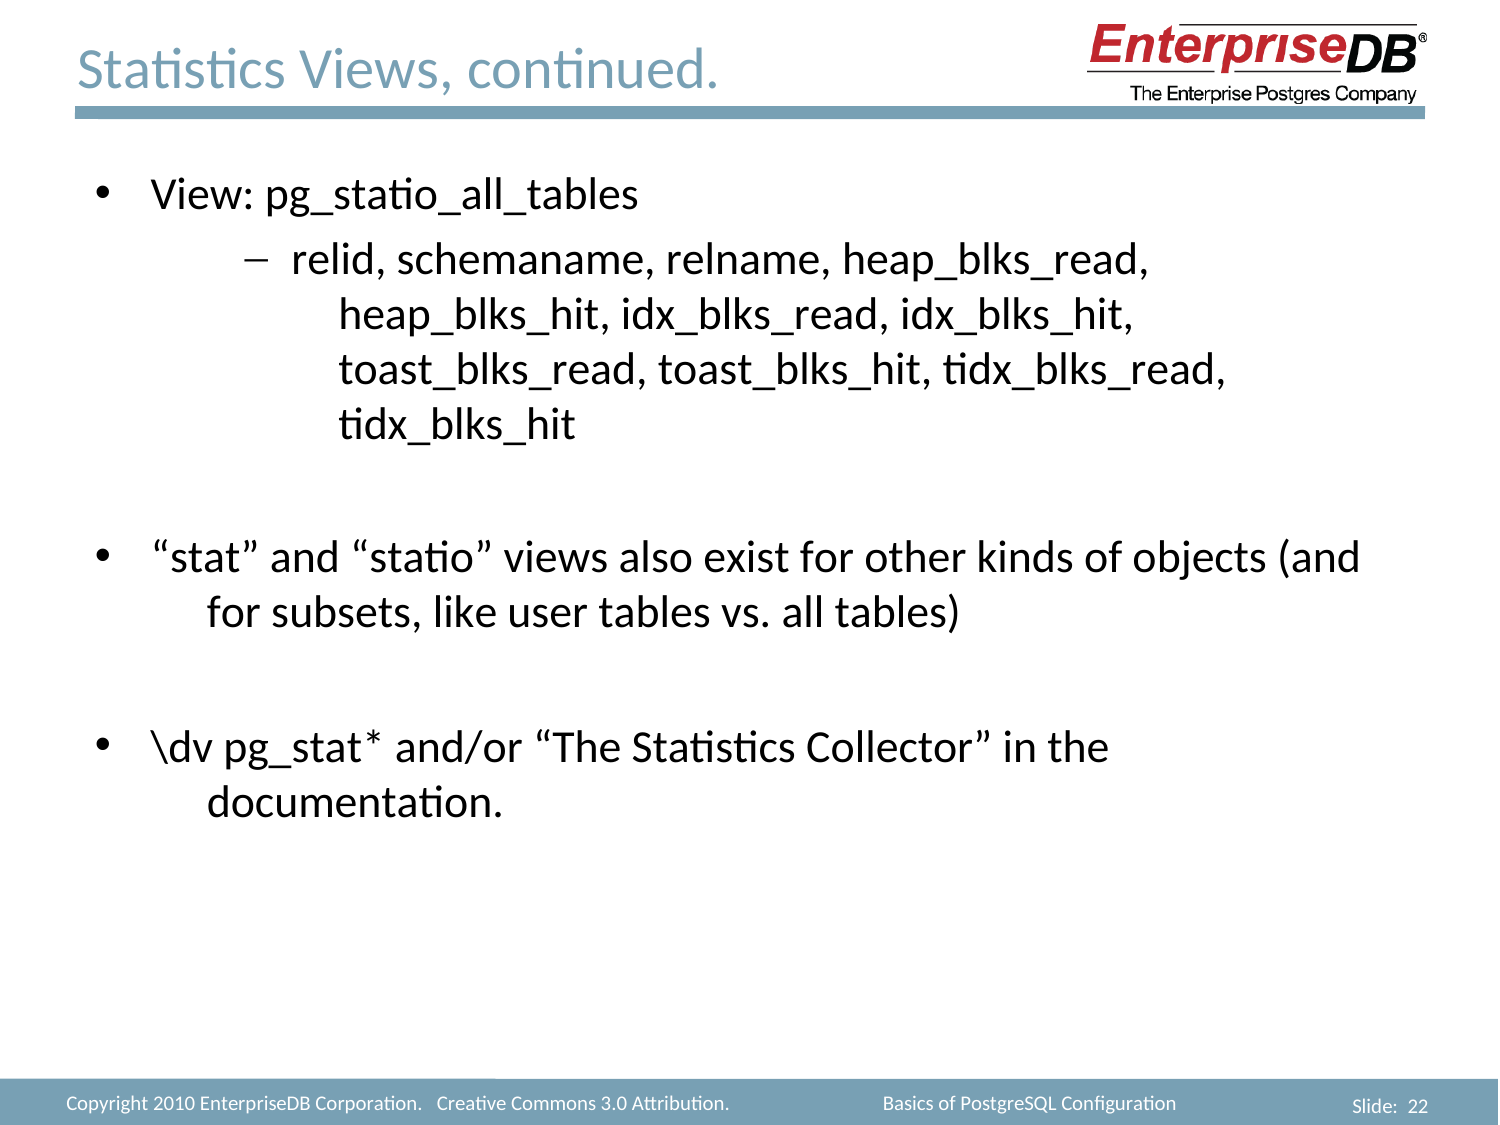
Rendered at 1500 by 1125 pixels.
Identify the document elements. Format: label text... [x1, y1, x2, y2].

title Statistics Views, continued. [62, 4, 1088, 126]
picture [1088, 24, 1427, 104]
list View: pg_statio_all_tables relid, schemaname, relname, heap_blks_read, heap_blks_hit, idx_blks_read, idx_blks_hit, toast_blks_read, toast_blks_hit, tidx_blks_read, tidx_blks_hit “stat” and “statio” views also exist for other kinds of objects (and for subsets, like user tables vs. all tables) \dv pg_stat* and/or “The Statistics Collector” in the documentation. [79, 155, 1384, 1051]
